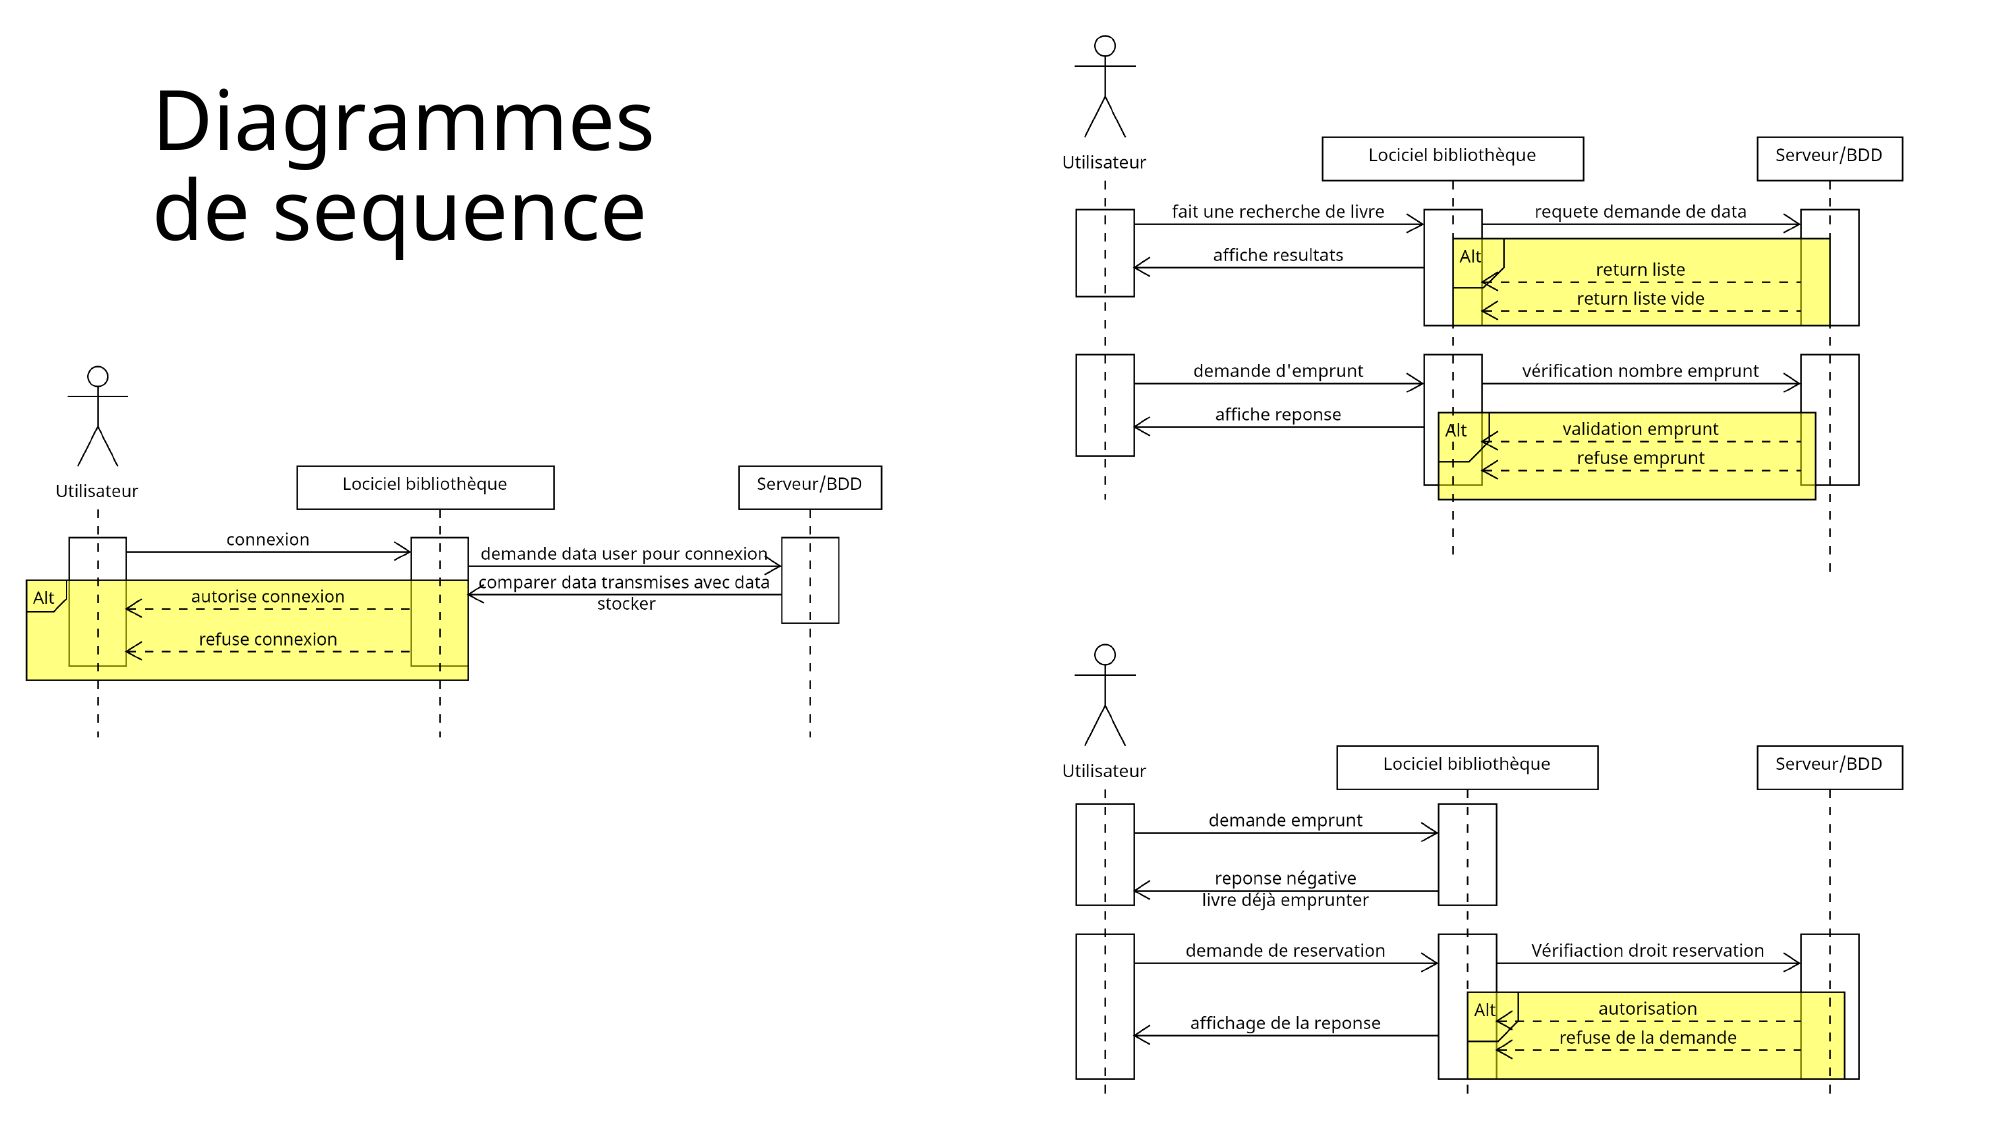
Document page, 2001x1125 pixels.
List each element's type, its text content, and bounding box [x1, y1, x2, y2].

picture [1028, 607, 1905, 1125]
picture [22, 362, 884, 788]
title Diagrammes de sequence [137, 59, 689, 278]
picture [1028, 0, 1905, 582]
